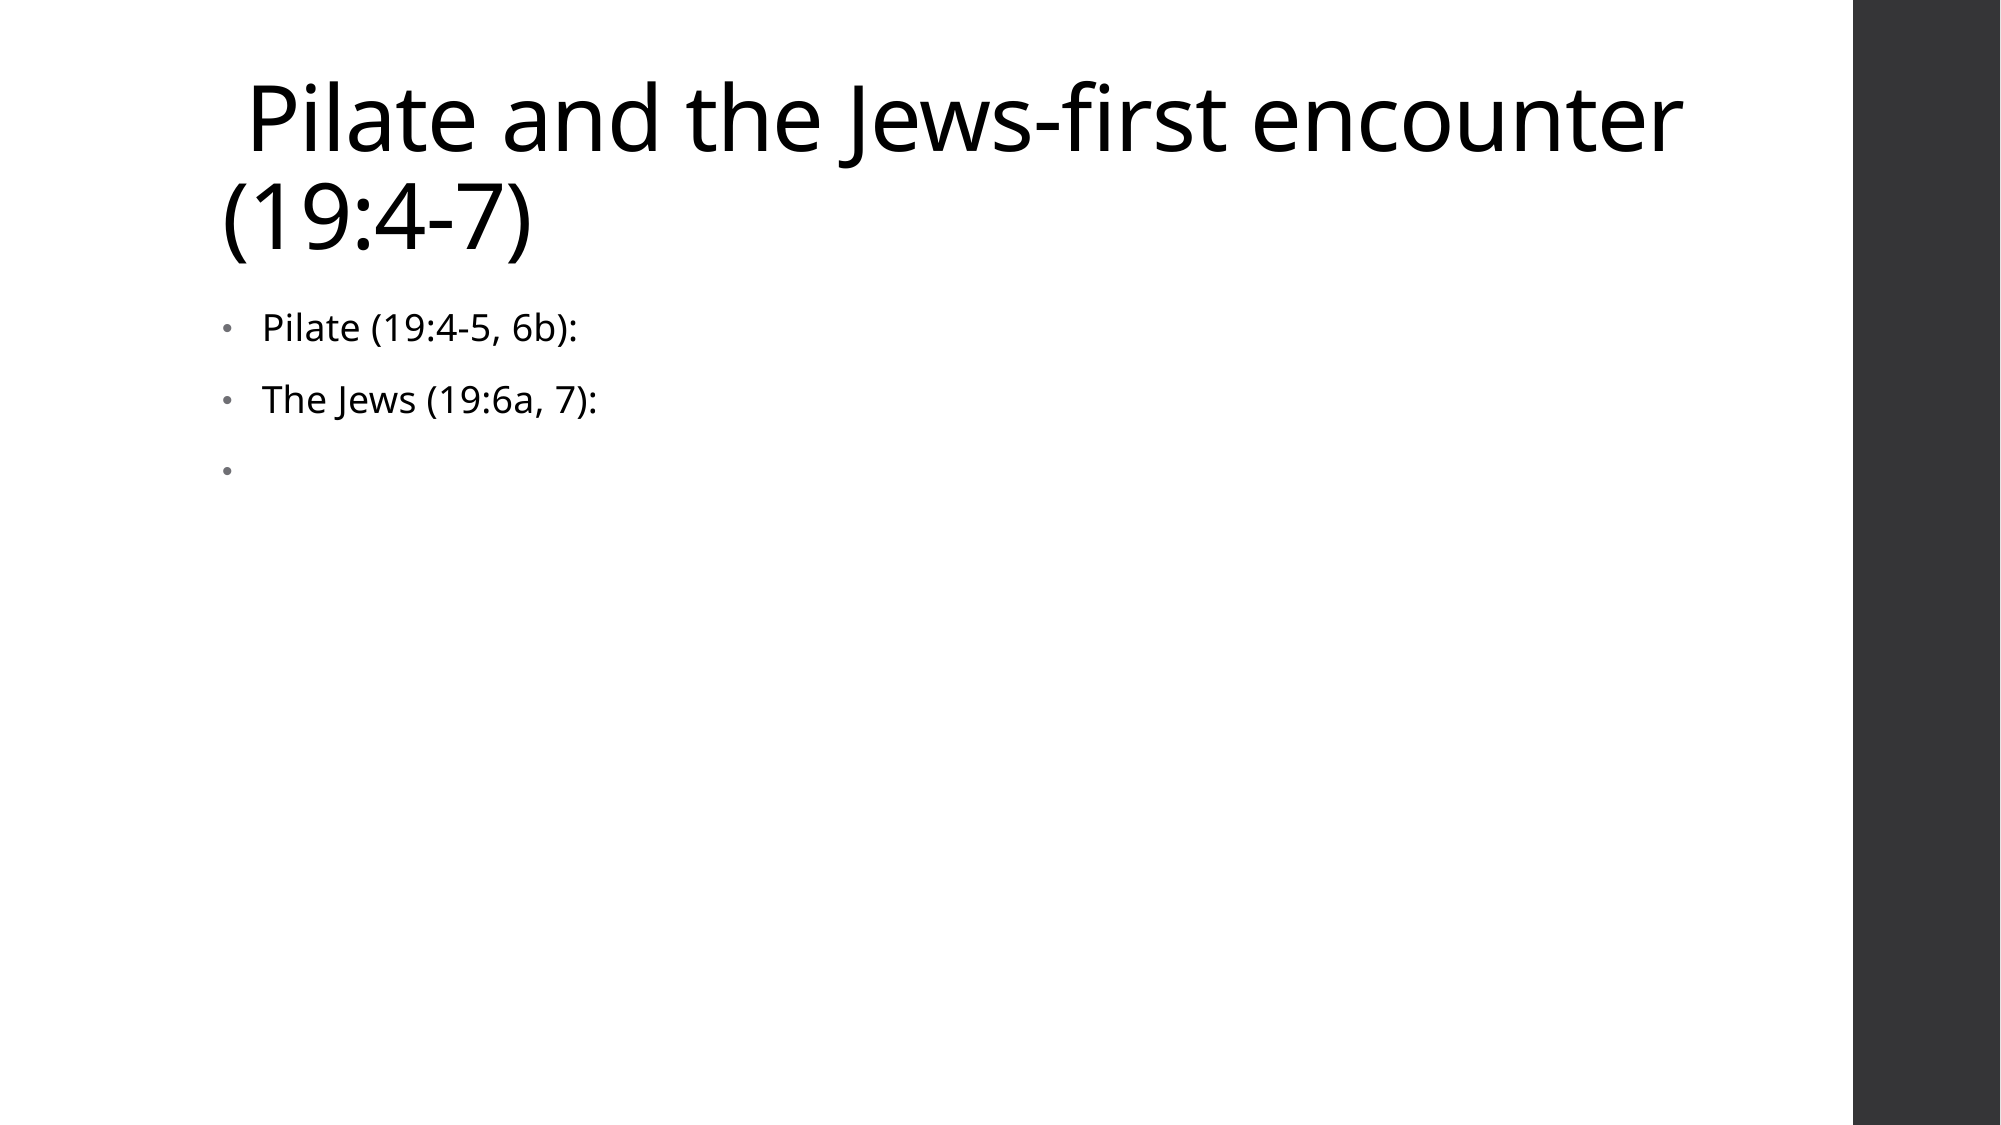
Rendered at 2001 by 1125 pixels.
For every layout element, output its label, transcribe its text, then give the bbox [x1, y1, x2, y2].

title Pilate and the Jews-first encounter (19:4-7) [206, 60, 1797, 278]
list Pilate (19:4-5, 6b): The Jews (19:6a, 7): [206, 299, 1617, 1014]
